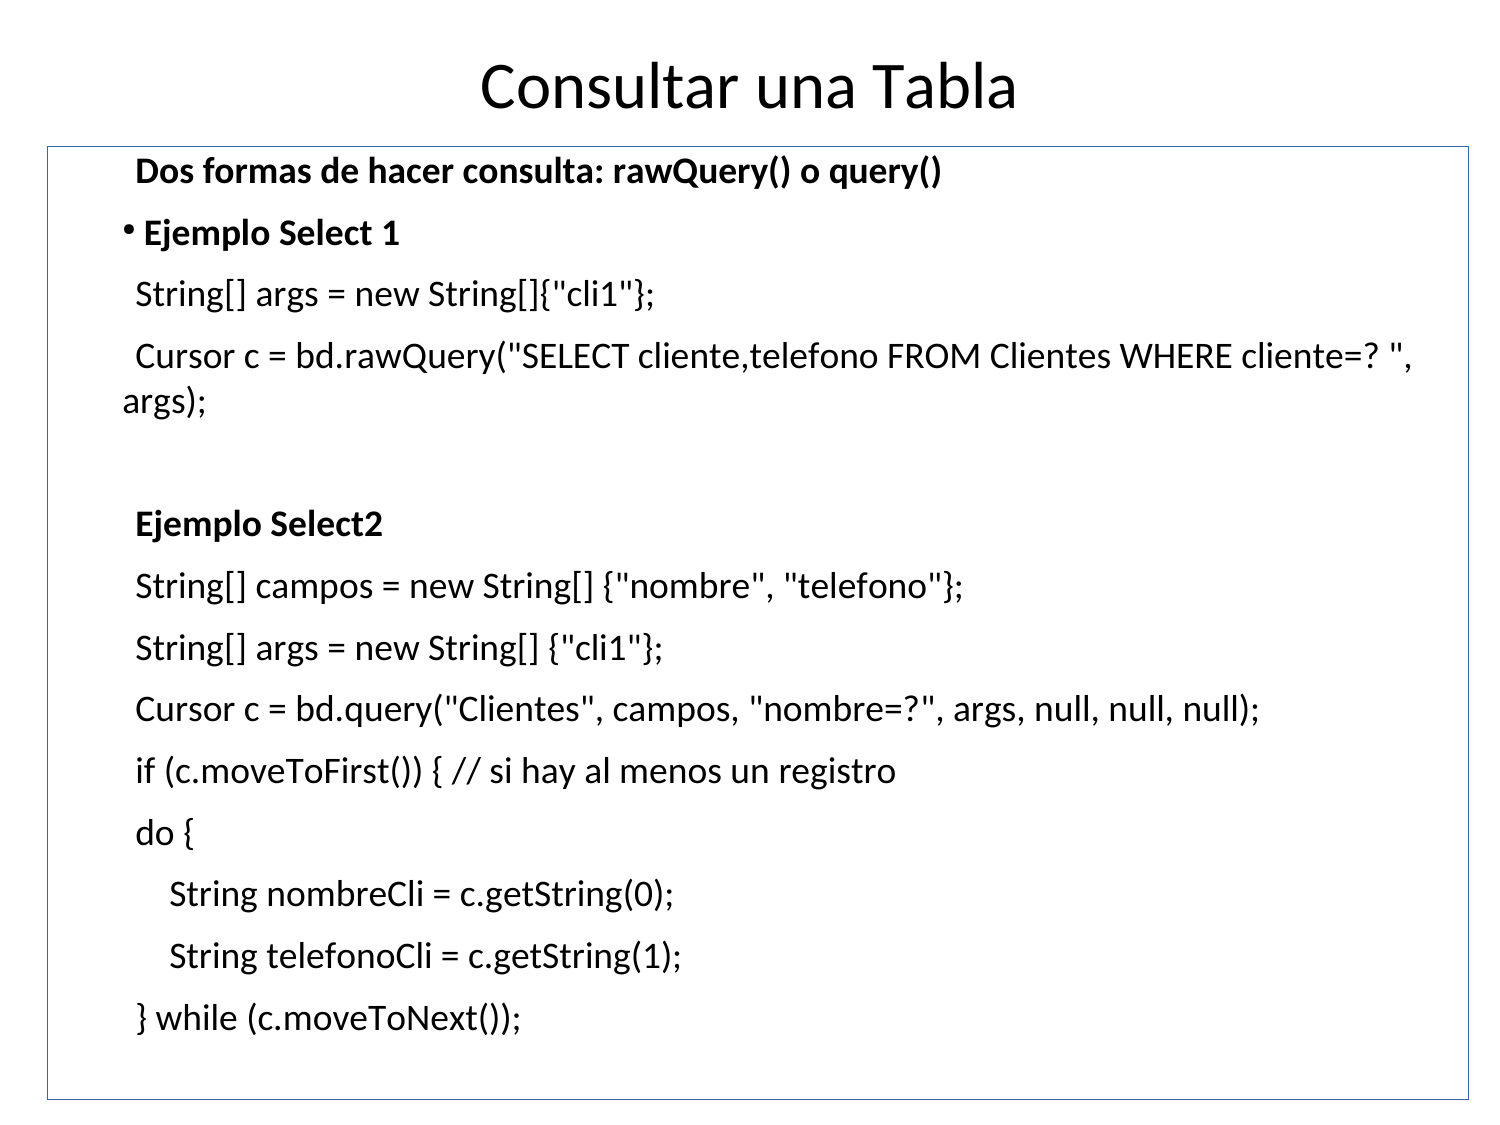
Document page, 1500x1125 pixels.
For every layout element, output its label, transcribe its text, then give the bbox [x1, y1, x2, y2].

text_box Dos formas de hacer consulta: rawQuery() o query() Ejemplo Select 1 String[] args = new String[]{"cli1"}; Cursor c = bd.rawQuery("SELECT cliente,telefono FROM Clientes WHERE cliente=? ", args); Ejemplo Select2 String[] campos = new String[] {"nombre", "telefono"}; String[] args = new String[] {"cli1"}; Cursor c = bd.query("Clientes", campos, "nombre=?", args, null, null, null); if (c.moveToFirst()) { // si hay al menos un registro do { String nombreCli = c.getString(0); String telefonoCli = c.getString(1); } while (c.moveToNext()); [47, 146, 1469, 1100]
title Consultar una Tabla [75, 33, 1426, 130]
